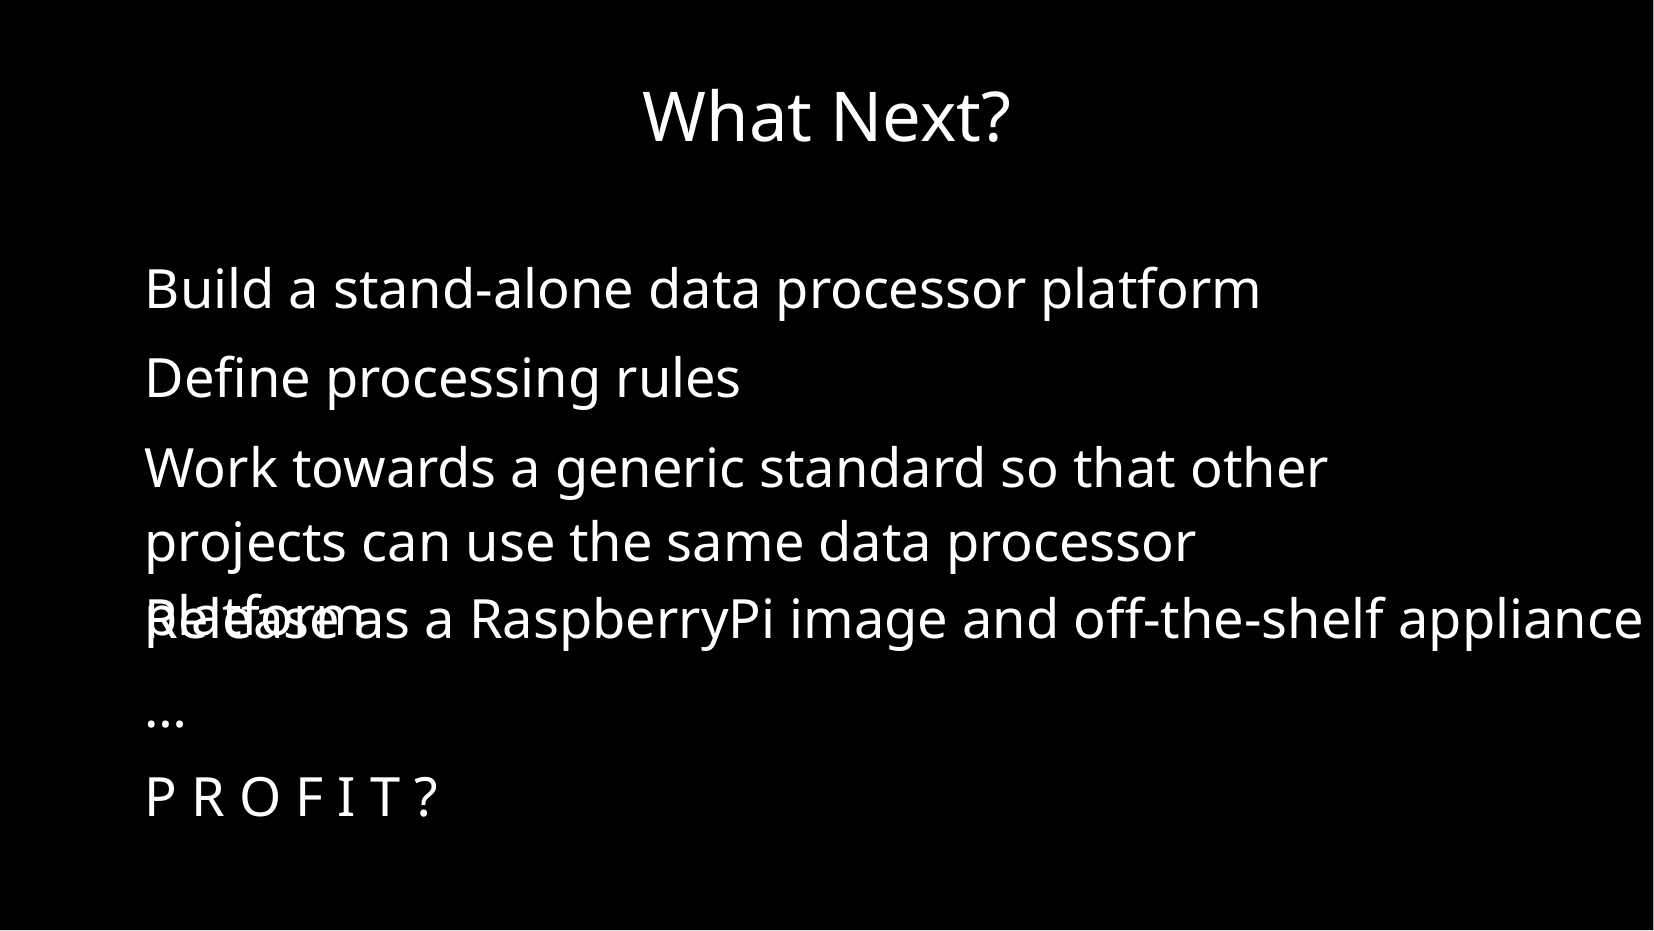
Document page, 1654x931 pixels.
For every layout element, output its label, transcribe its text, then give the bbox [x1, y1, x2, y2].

title What Next? [82, 37, 1571, 193]
text_box P R O F I T ? [129, 751, 415, 829]
text_box [0, 0, 1654, 931]
text_box … [129, 662, 213, 740]
text_box Work towards a generic standard so that other projects can use the same data processor platform [129, 421, 1441, 561]
text_box Define processing rules [129, 332, 648, 410]
text_box Release as a RaspberryPi image and off-the-shelf appliance [129, 573, 1440, 651]
text_box Build a stand-alone data processor platform [129, 243, 1107, 321]
